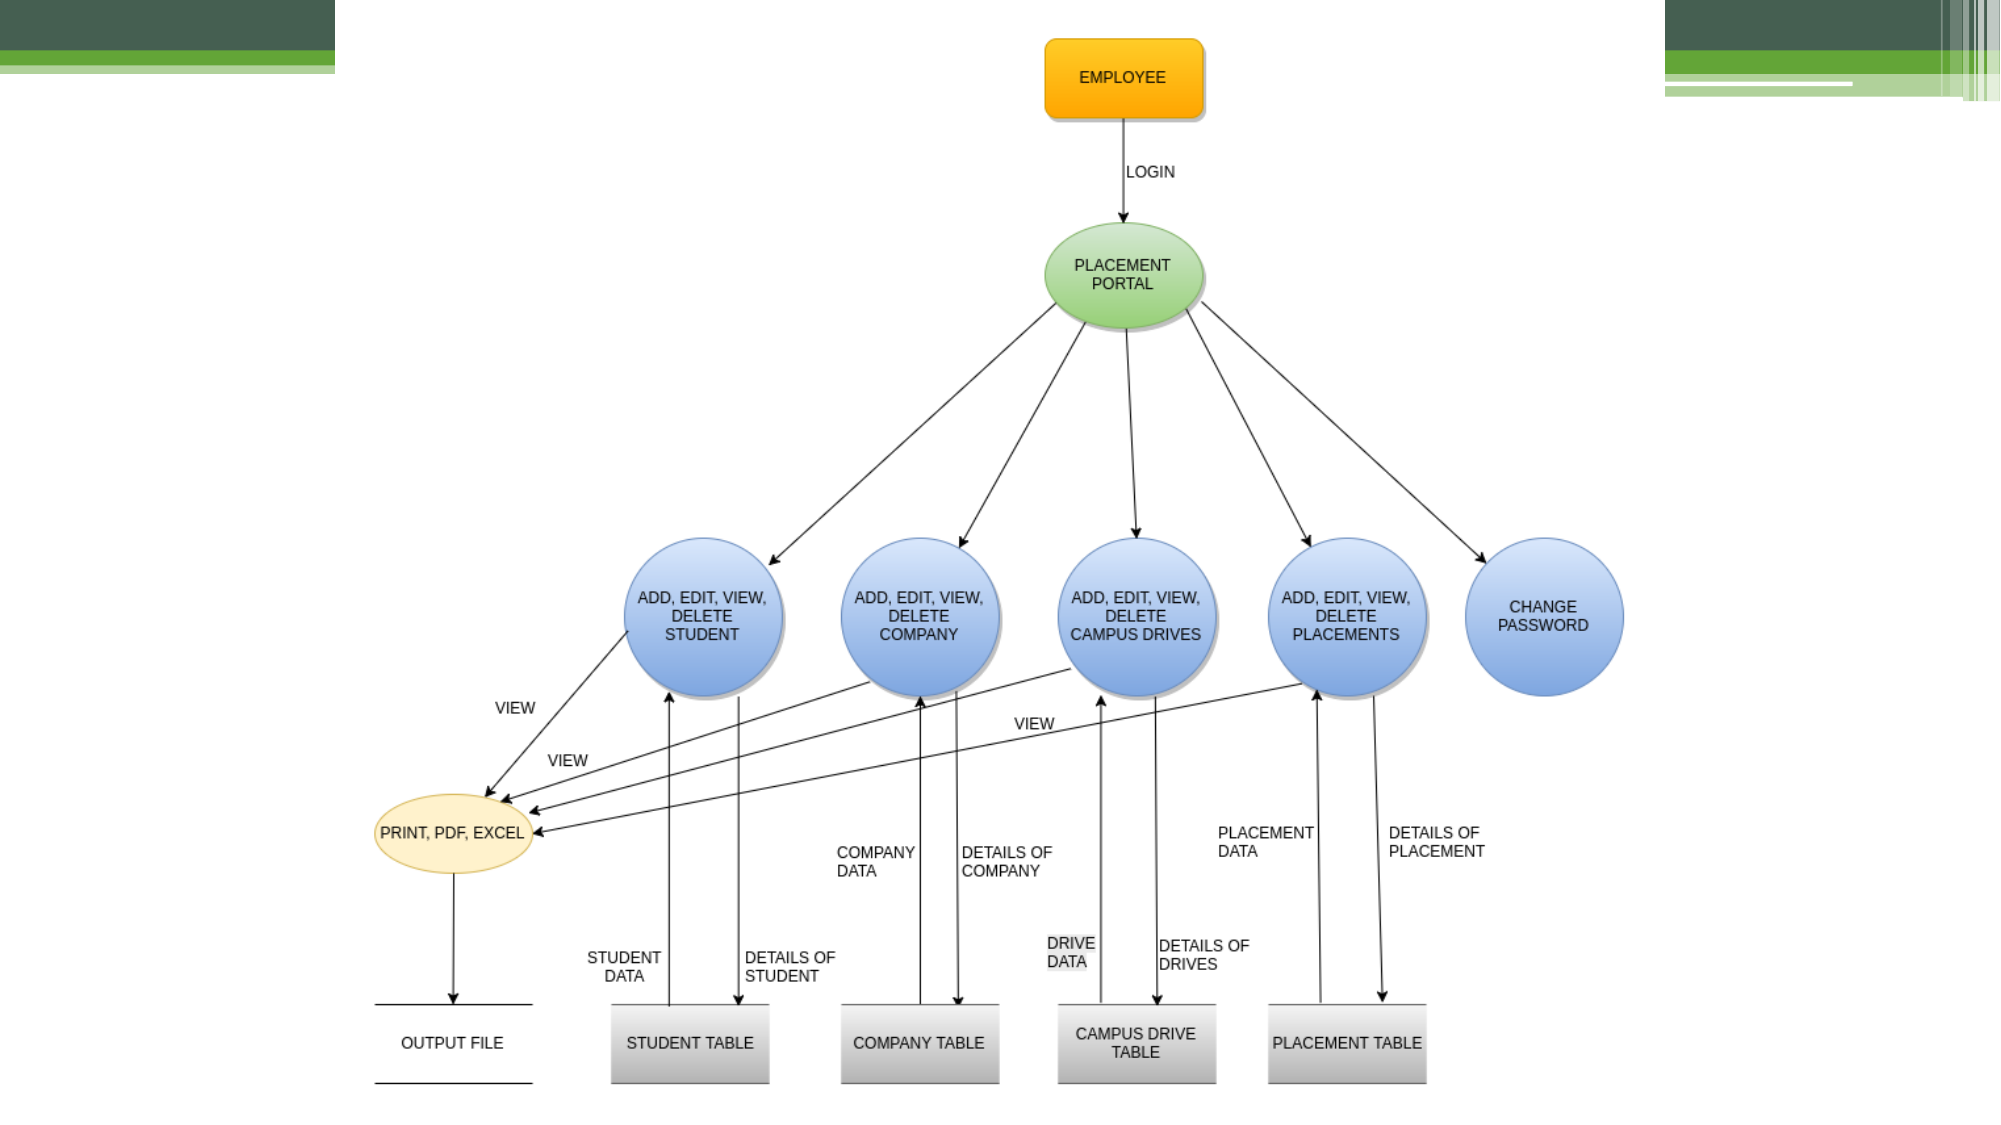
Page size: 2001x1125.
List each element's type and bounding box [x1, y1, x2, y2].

picture [335, 0, 1665, 1125]
